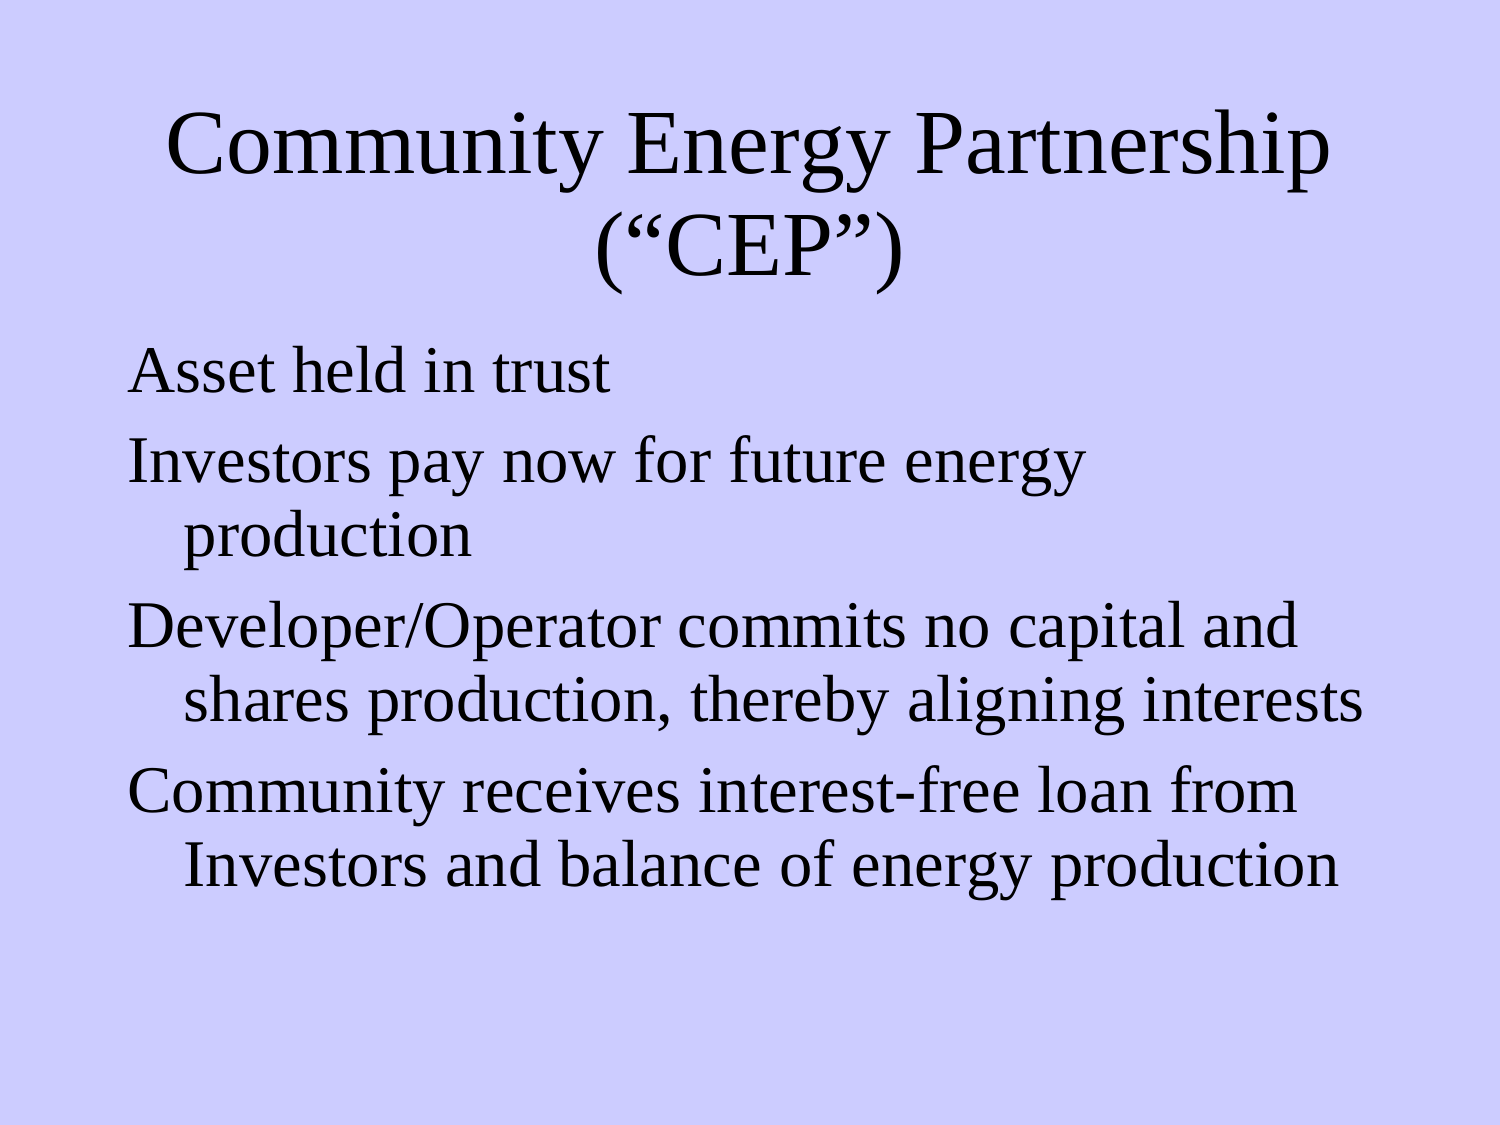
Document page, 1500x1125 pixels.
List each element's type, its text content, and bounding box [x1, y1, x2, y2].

title Community Energy Partnership (“CEP”) [112, 76, 1388, 312]
list Asset held in trust Investors pay now for future energy production Developer/Operator commits no capital and shares production, thereby aligning interests Community receives interest-free loan from Investors and balance of energy production [112, 324, 1388, 1001]
